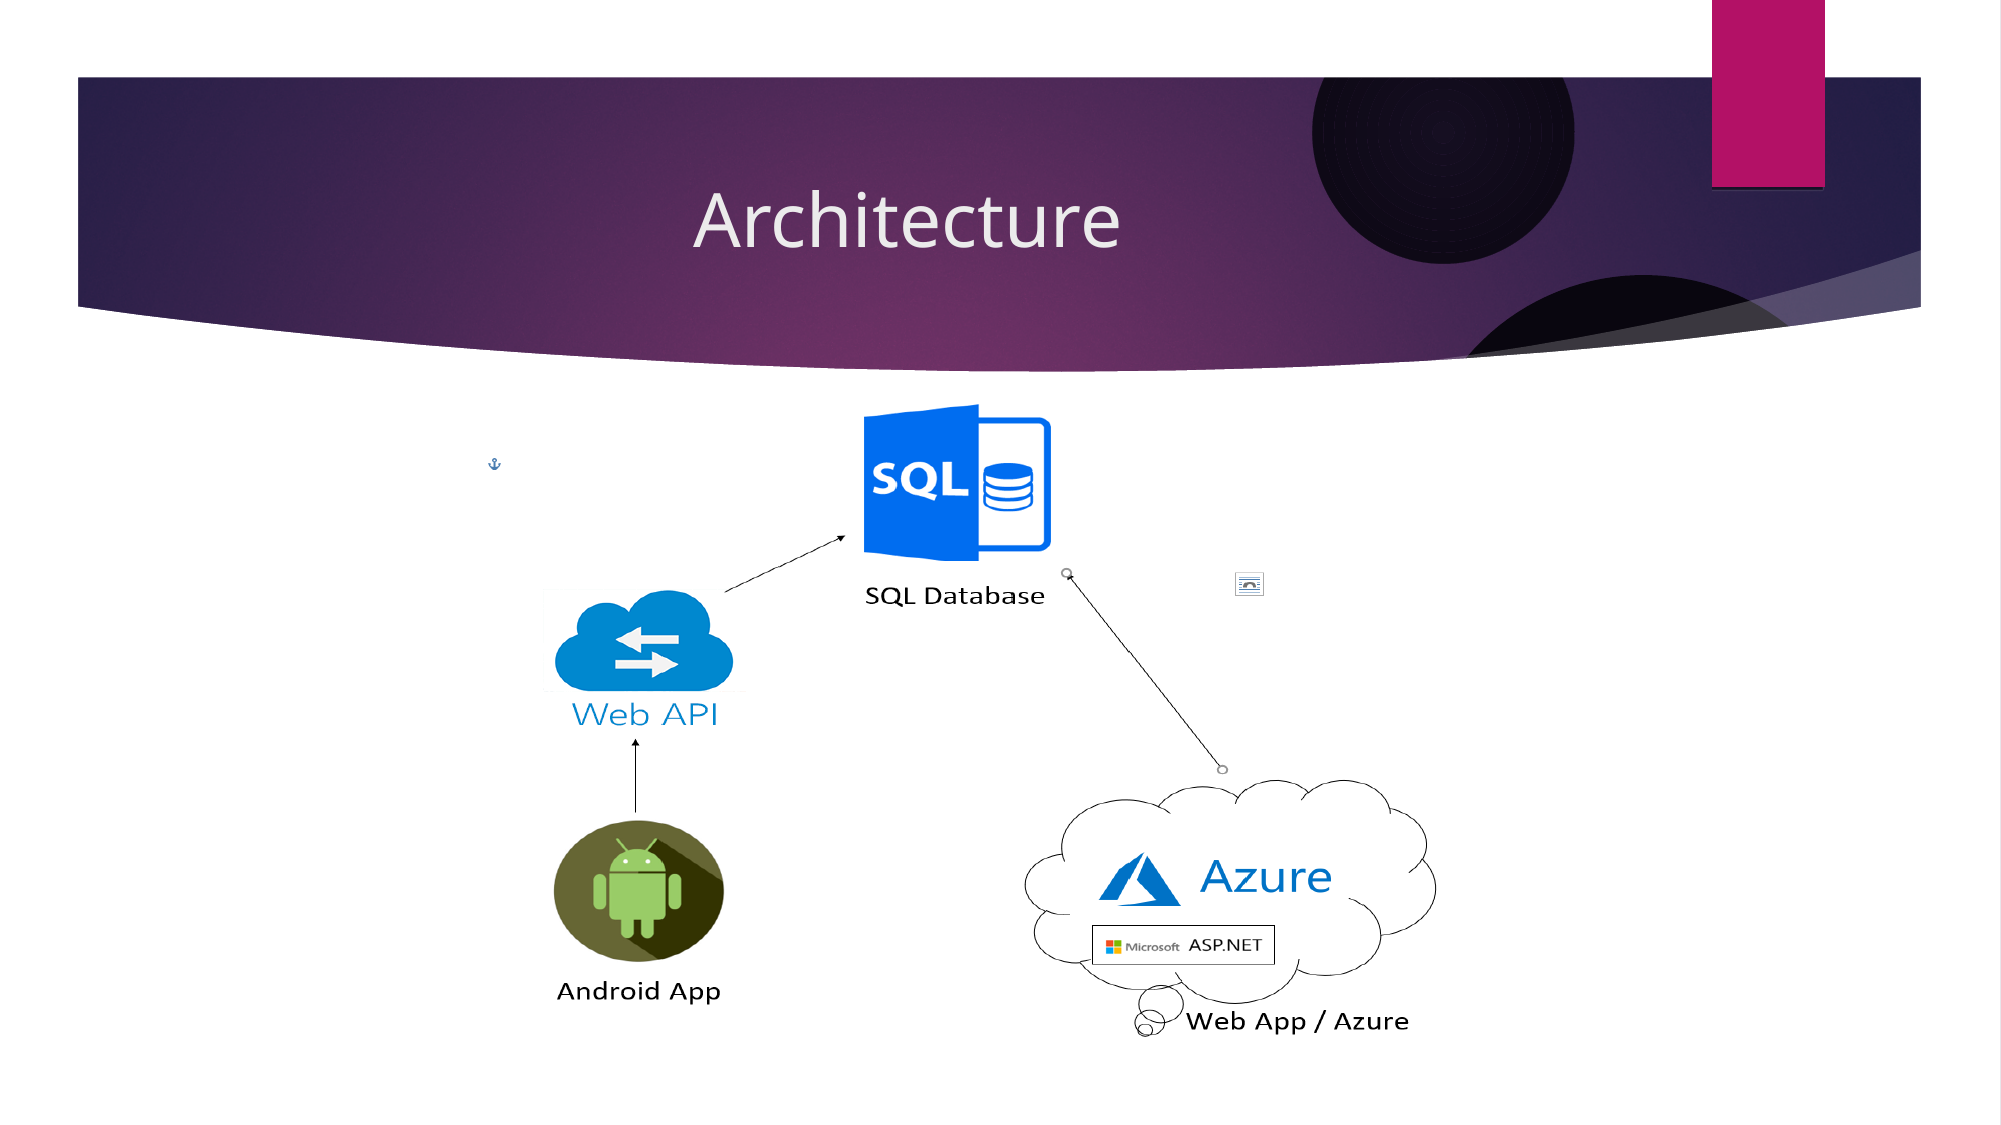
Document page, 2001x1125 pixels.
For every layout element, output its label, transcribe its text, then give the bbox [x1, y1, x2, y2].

picture [429, 381, 1480, 1050]
title Architecture [189, 159, 1627, 276]
